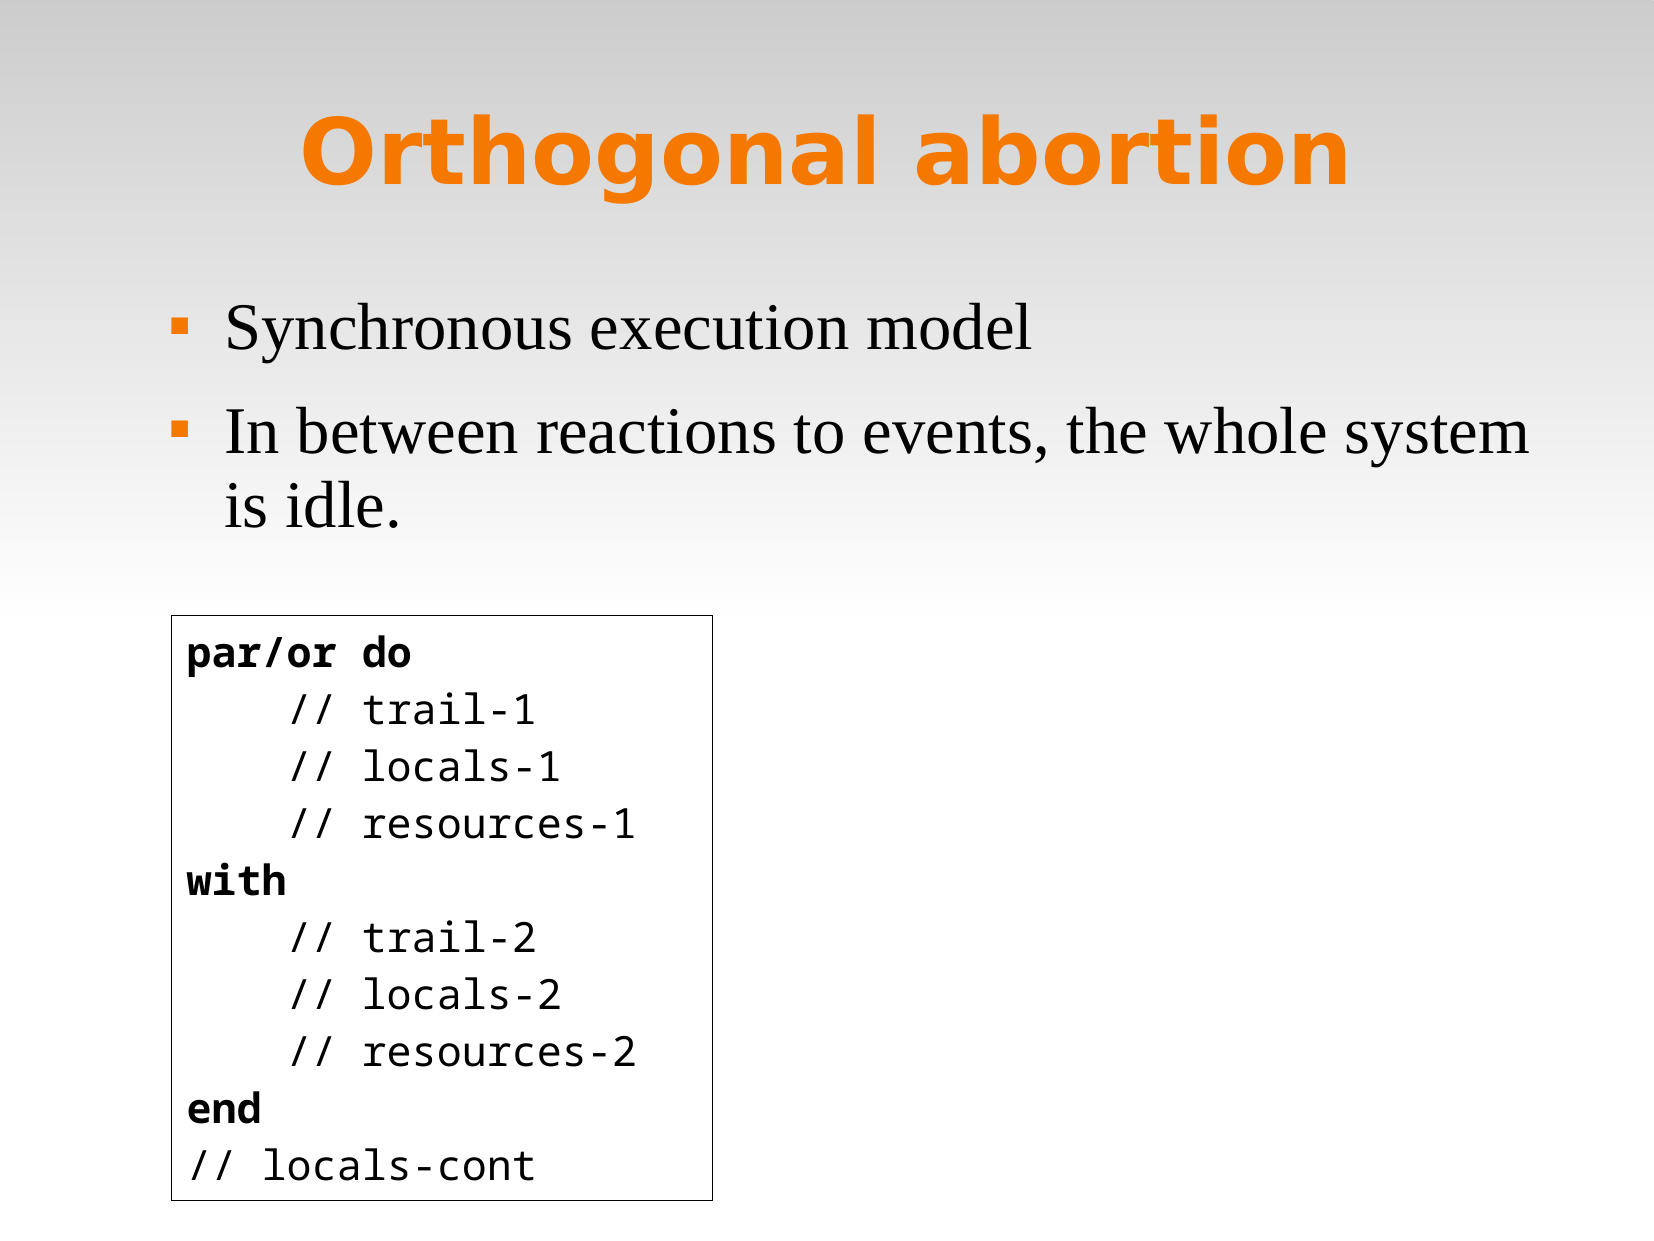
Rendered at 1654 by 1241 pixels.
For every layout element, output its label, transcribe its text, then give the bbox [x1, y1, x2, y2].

list Synchronous execution model In between reactions to events, the whole system is idle. [82, 290, 1571, 1113]
text_box par/or do // trail-1 // locals-1 // resources-1 with // trail-2 // locals-2 // resources-2 end // locals-cont [171, 615, 713, 1122]
title Orthogonal abortion [82, 49, 1571, 257]
